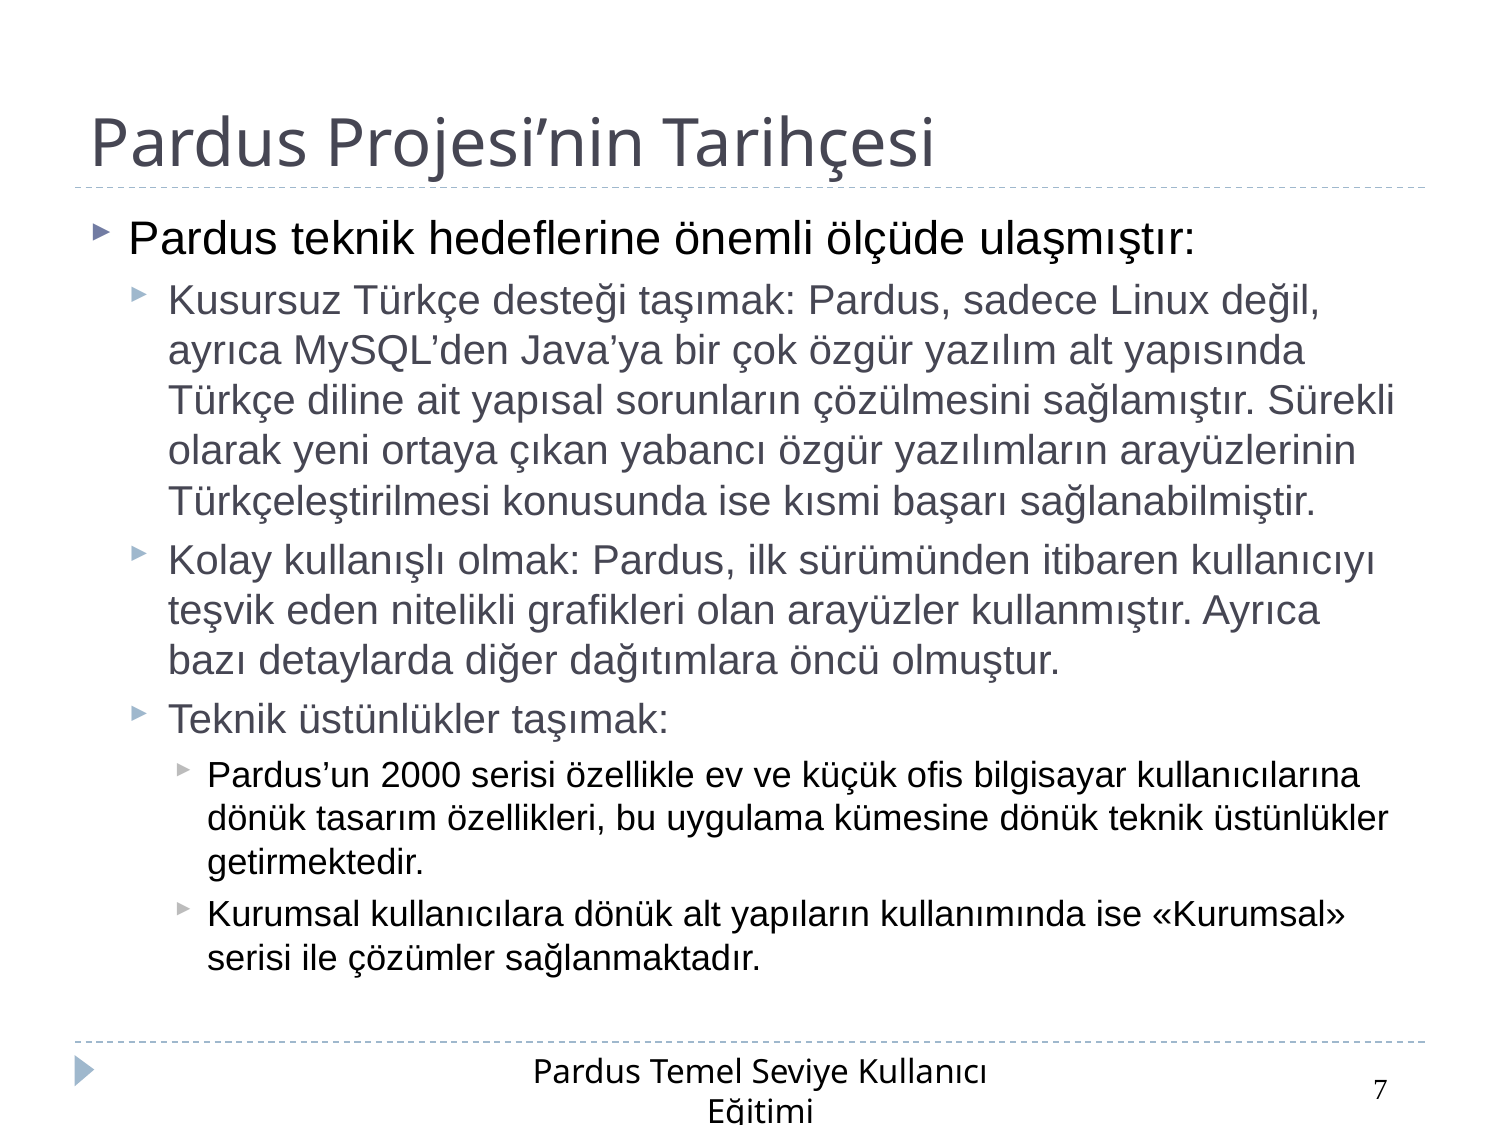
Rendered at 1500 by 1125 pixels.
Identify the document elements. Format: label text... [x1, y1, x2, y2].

list Pardus teknik hedeflerine önemli ölçüde ulaşmıştır: Kusursuz Türkçe desteği taşımak: Pardus, sadece Linux değil, ayrıca MySQL’den Java’ya bir çok özgür yazılım alt yapısında Türkçe diline ait yapısal sorunların çözülmesini sağlamıştır. Sürekli olarak yeni ortaya çıkan yabancı özgür yazılımların arayüzlerinin Türkçeleştirilmesi konusunda ise kısmi başarı sağlanabilmiştir. Kolay kullanışlı olmak: Pardus, ilk sürümünden itibaren kullanıcıyı teşvik eden nitelikli grafikleri olan arayüzler kullanmıştır. Ayrıca bazı detaylarda diğer dağıtımlara öncü olmuştur. Teknik üstünlükler taşımak: Pardus’un 2000 serisi özellikle ev ve küçük ofis bilgisayar kullanıcılarına dönük tasarım özellikleri, bu uygulama kümesine dönük teknik üstünlükler getirmektedir. Kurumsal kullanıcılara dönük alt yapıların kullanımında ise «Kurumsal» serisi ile çözümler sağlanmaktadır. [75, 200, 1425, 1010]
title Pardus Projesi’nin Tarihçesi [75, 24, 1425, 188]
